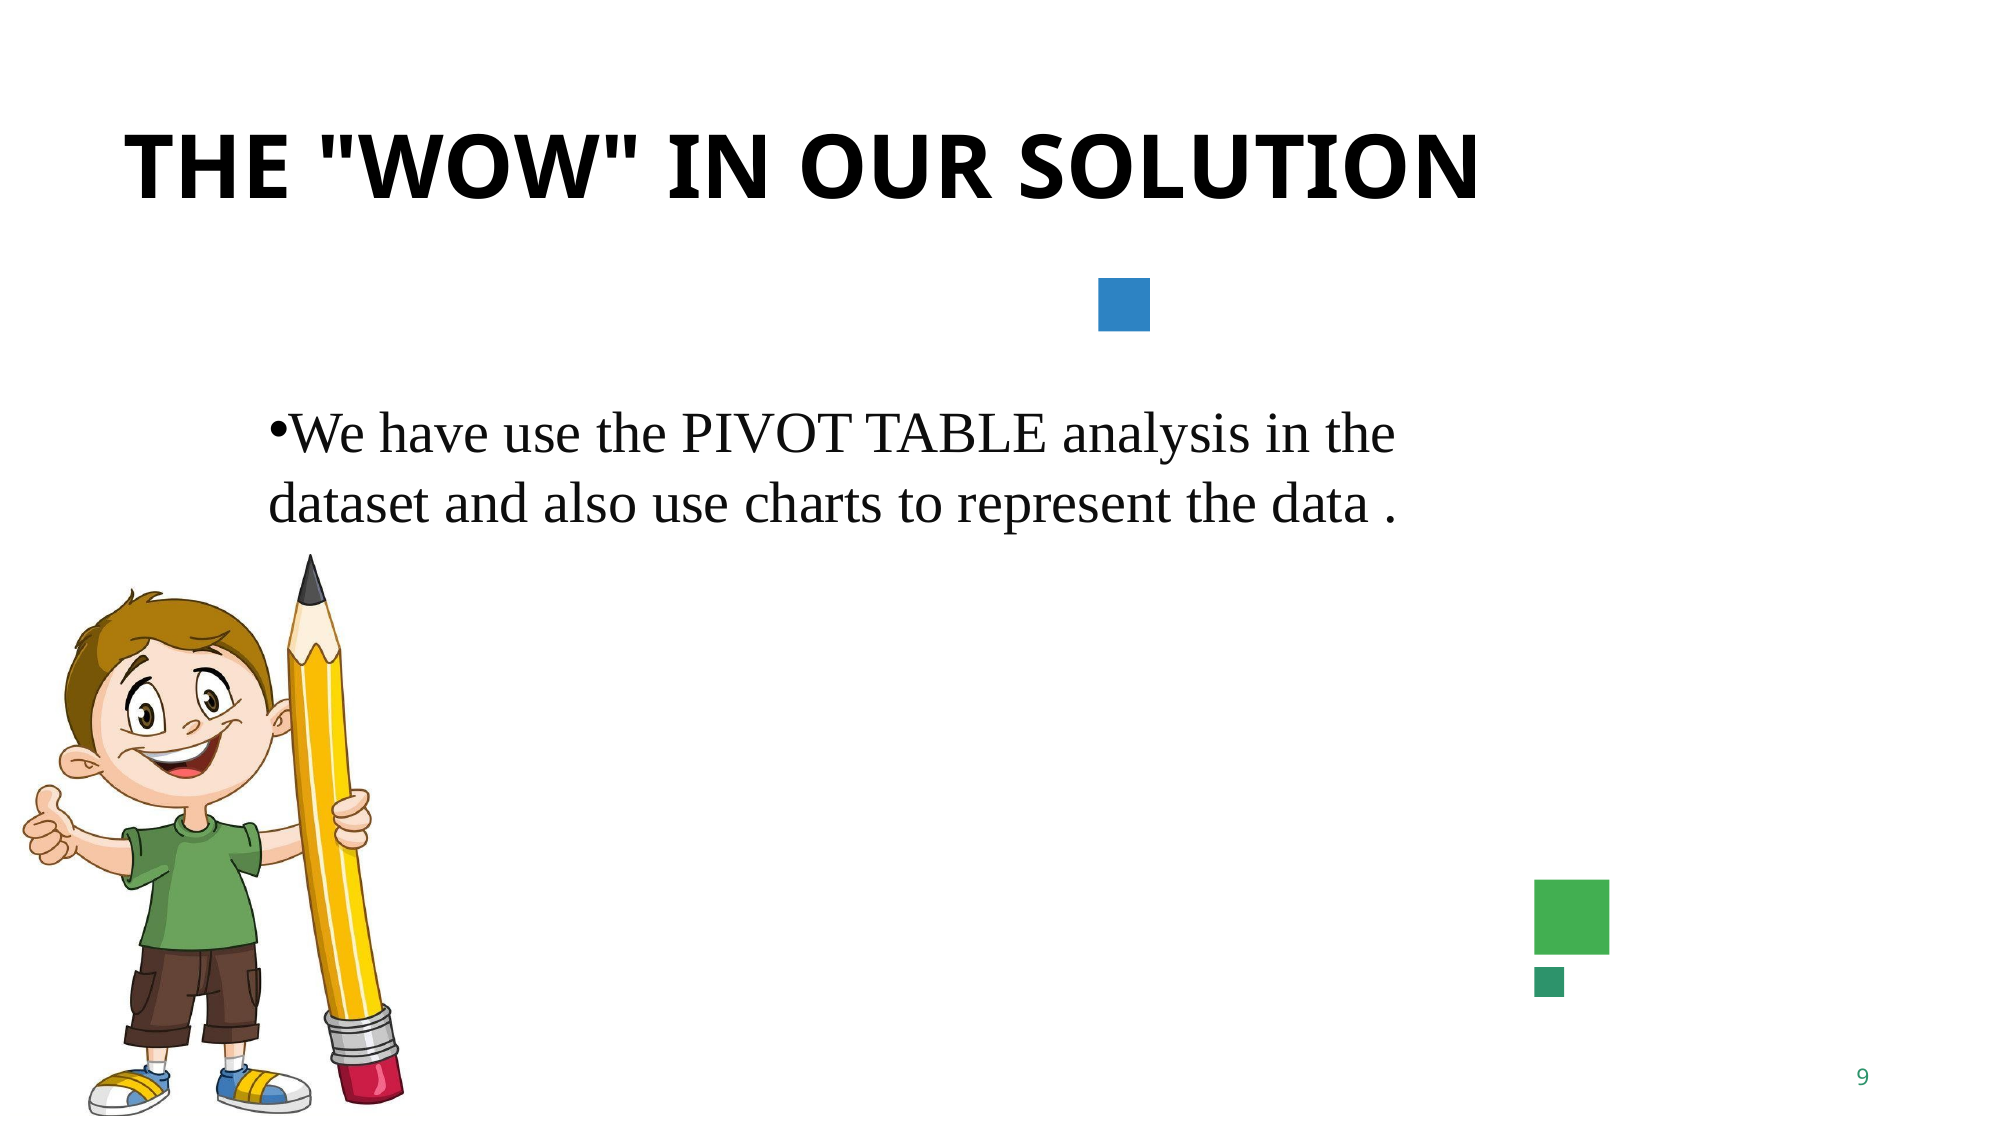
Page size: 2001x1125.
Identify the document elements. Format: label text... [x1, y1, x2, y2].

text_box 9 [1849, 1061, 1888, 1094]
text_box We have use the PIVOT TABLE analysis in the dataset and also use charts to represent the data . [253, 386, 1482, 801]
title THE "WOW" IN OUR SOLUTION [121, 107, 1513, 218]
text_box [1534, 879, 1610, 955]
picture [10, 554, 416, 1116]
text_box [1534, 967, 1565, 997]
text_box [1098, 278, 1150, 332]
